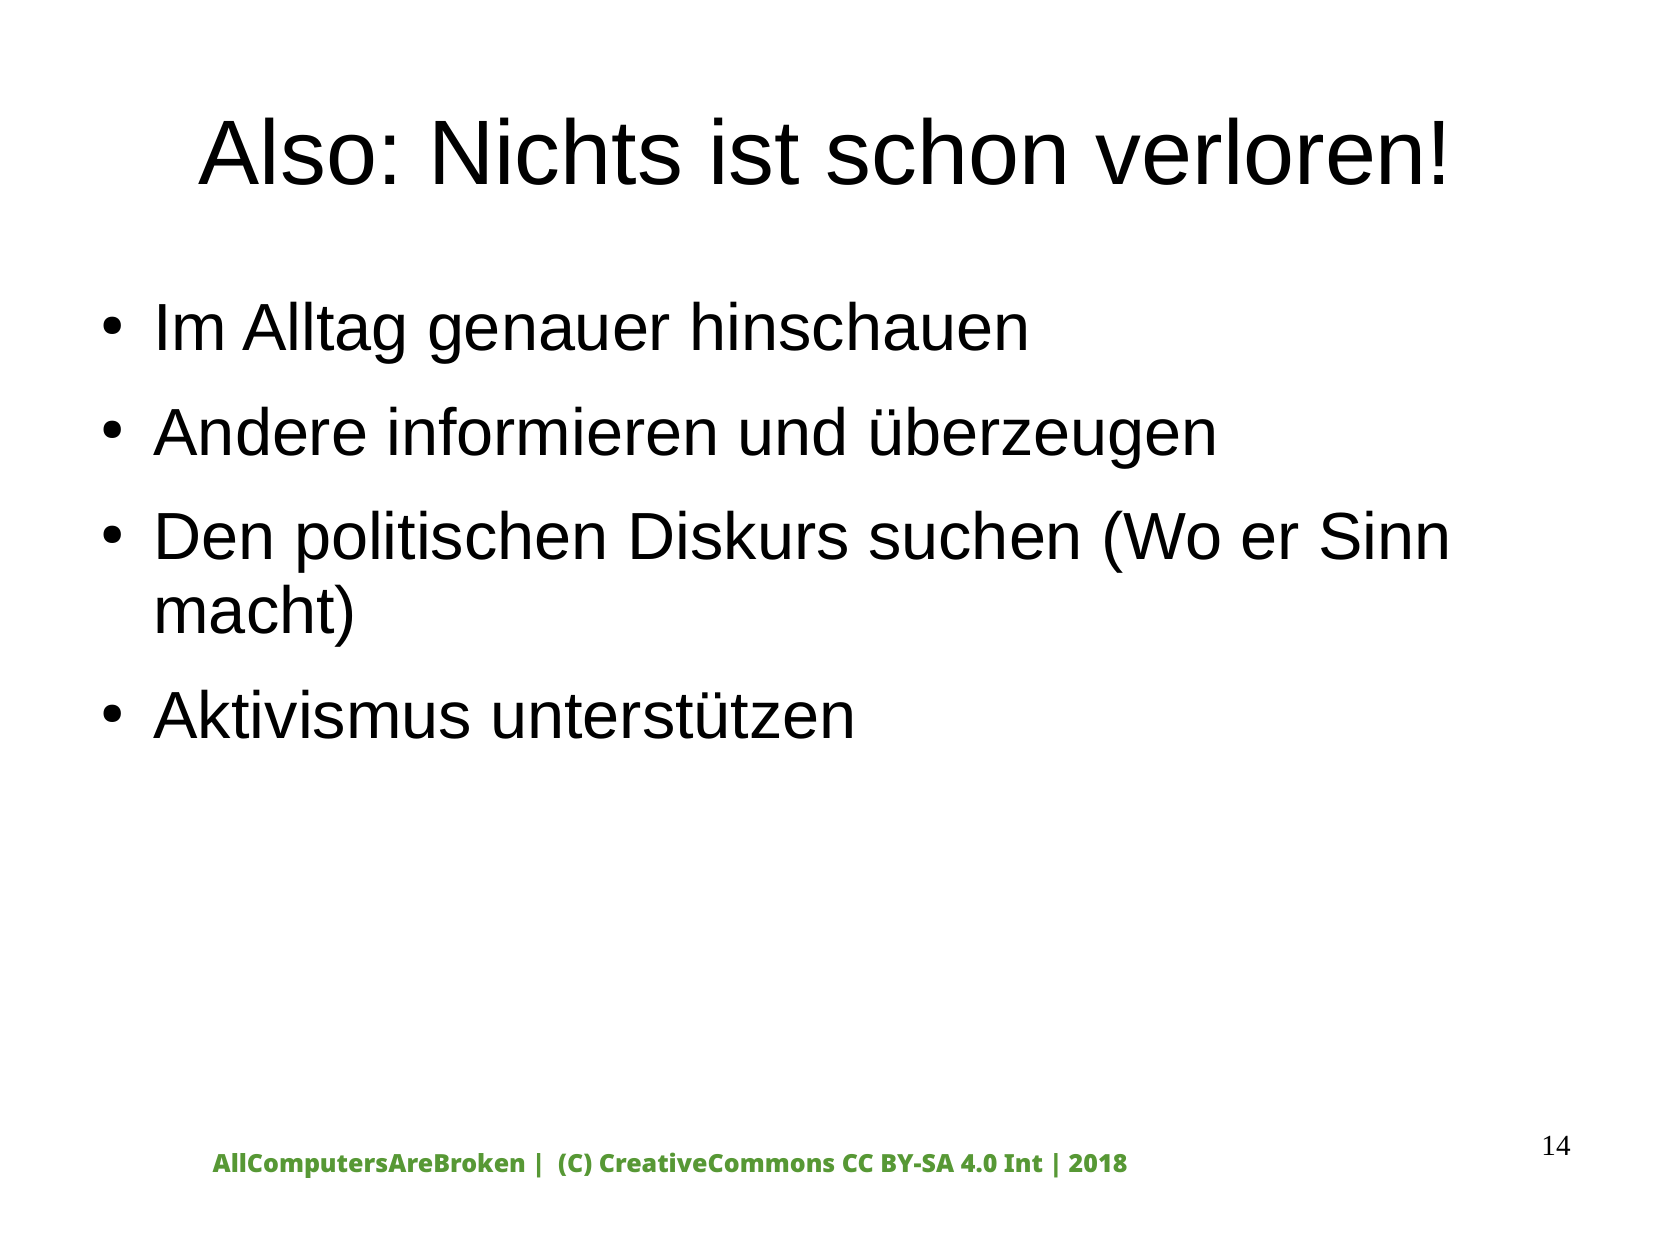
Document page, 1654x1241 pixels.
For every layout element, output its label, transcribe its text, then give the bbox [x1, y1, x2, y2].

list Im Alltag genauer hinschauen Andere informieren und überzeugen Den politischen Diskurs suchen (Wo er Sinn macht) Aktivismus unterstützen [82, 290, 1571, 1010]
title Also: Nichts ist schon verloren! [82, 49, 1571, 257]
